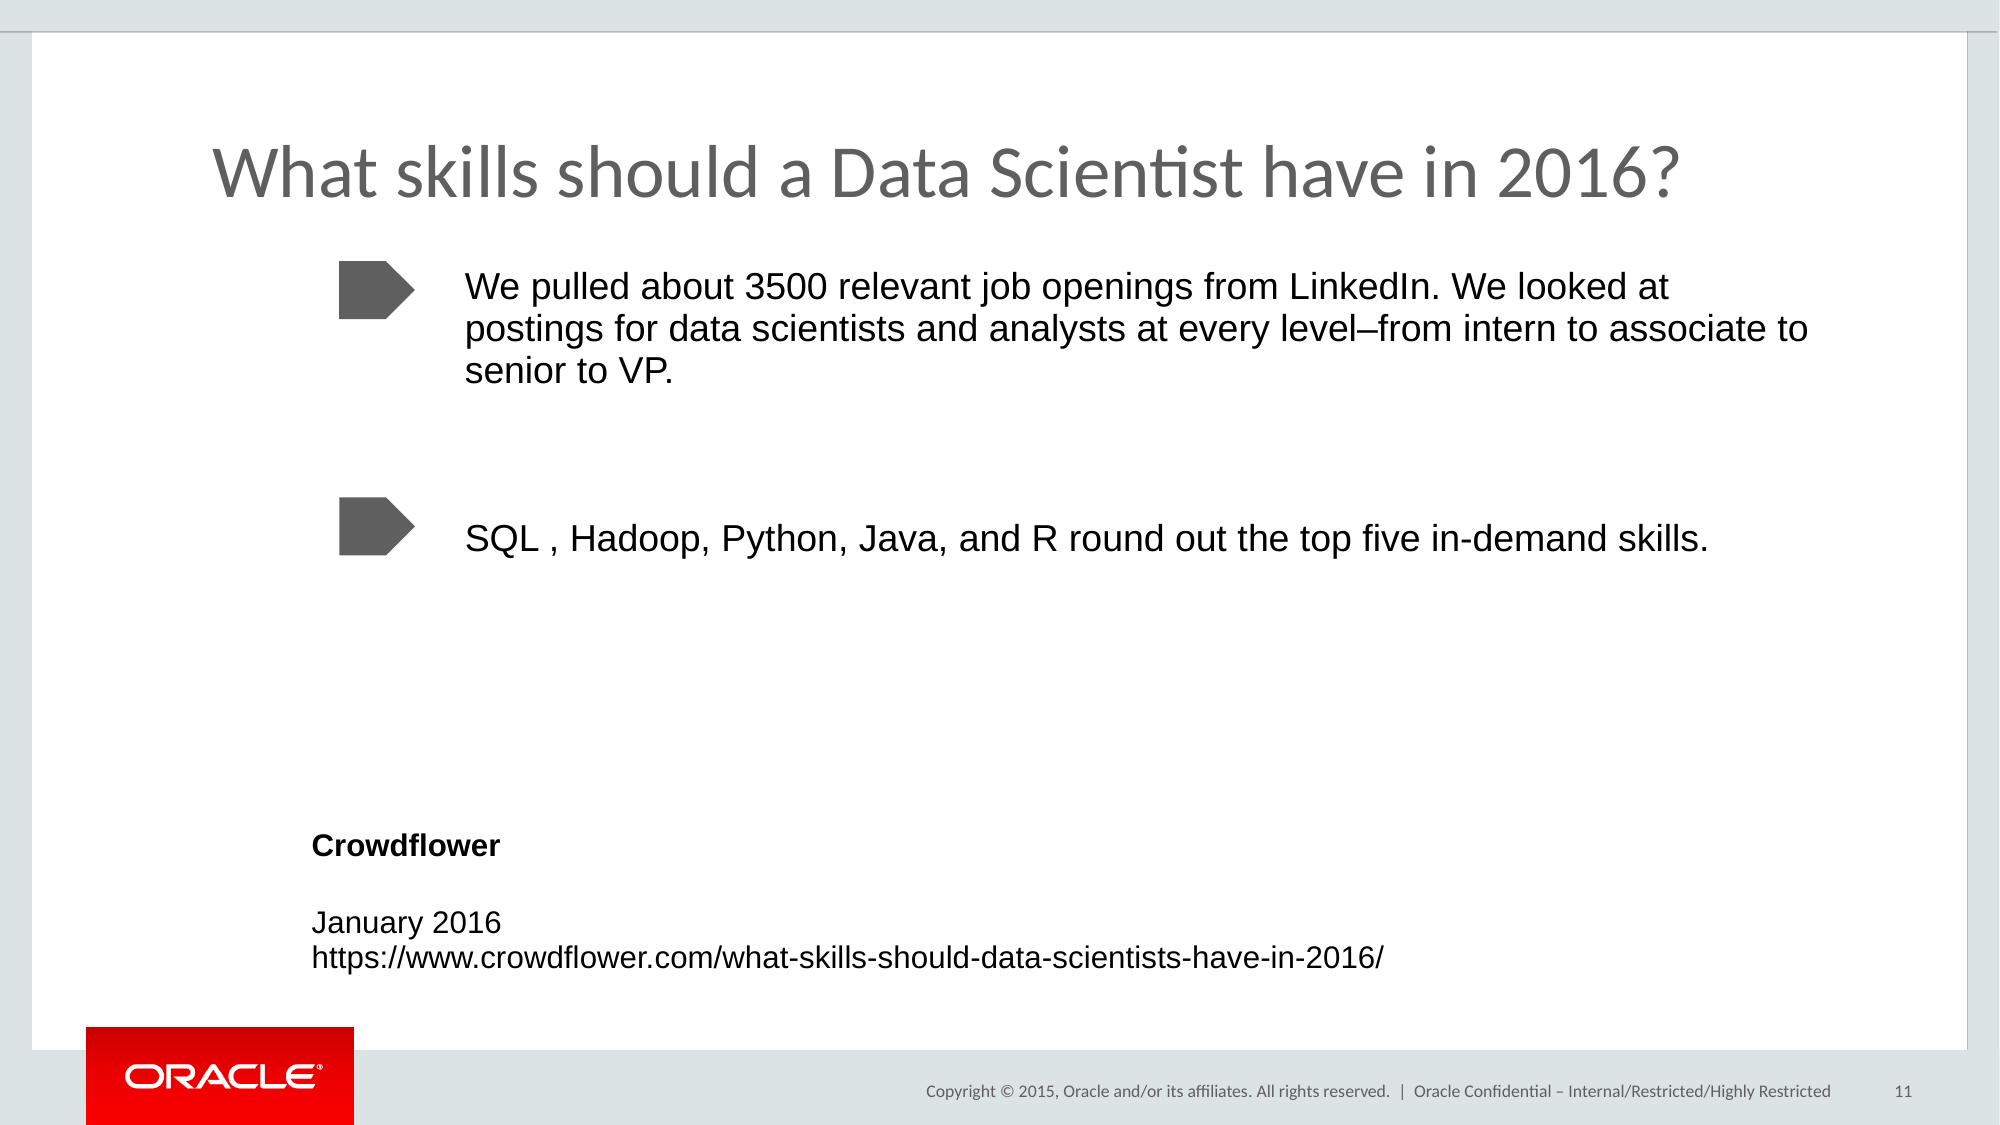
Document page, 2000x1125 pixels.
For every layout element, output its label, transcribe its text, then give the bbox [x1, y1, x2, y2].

text_box Crowdflower January 2016 https://www.crowdflower.com/what-skills-should-data-scientists-have-in-2016/ [296, 821, 1812, 990]
text_box [339, 497, 415, 556]
text_box We pulled about 3500 relevant job openings from LinkedIn. We looked at postings for data scientists and analysts at every level–from intern to associate to senior to VP. [450, 258, 1831, 510]
title What skills should a Data Scientist have in 2016? [212, 66, 2000, 213]
slide_number <number> [1849, 1075, 1913, 1106]
text_box [339, 261, 415, 320]
text_box SQL , Hadoop, Python, Java, and R round out the top five in-demand skills. [450, 510, 1831, 792]
picture [86, 1027, 354, 1125]
footer Oracle Confidential – Internal/Restricted/Highly Restricted [1414, 1075, 1849, 1106]
